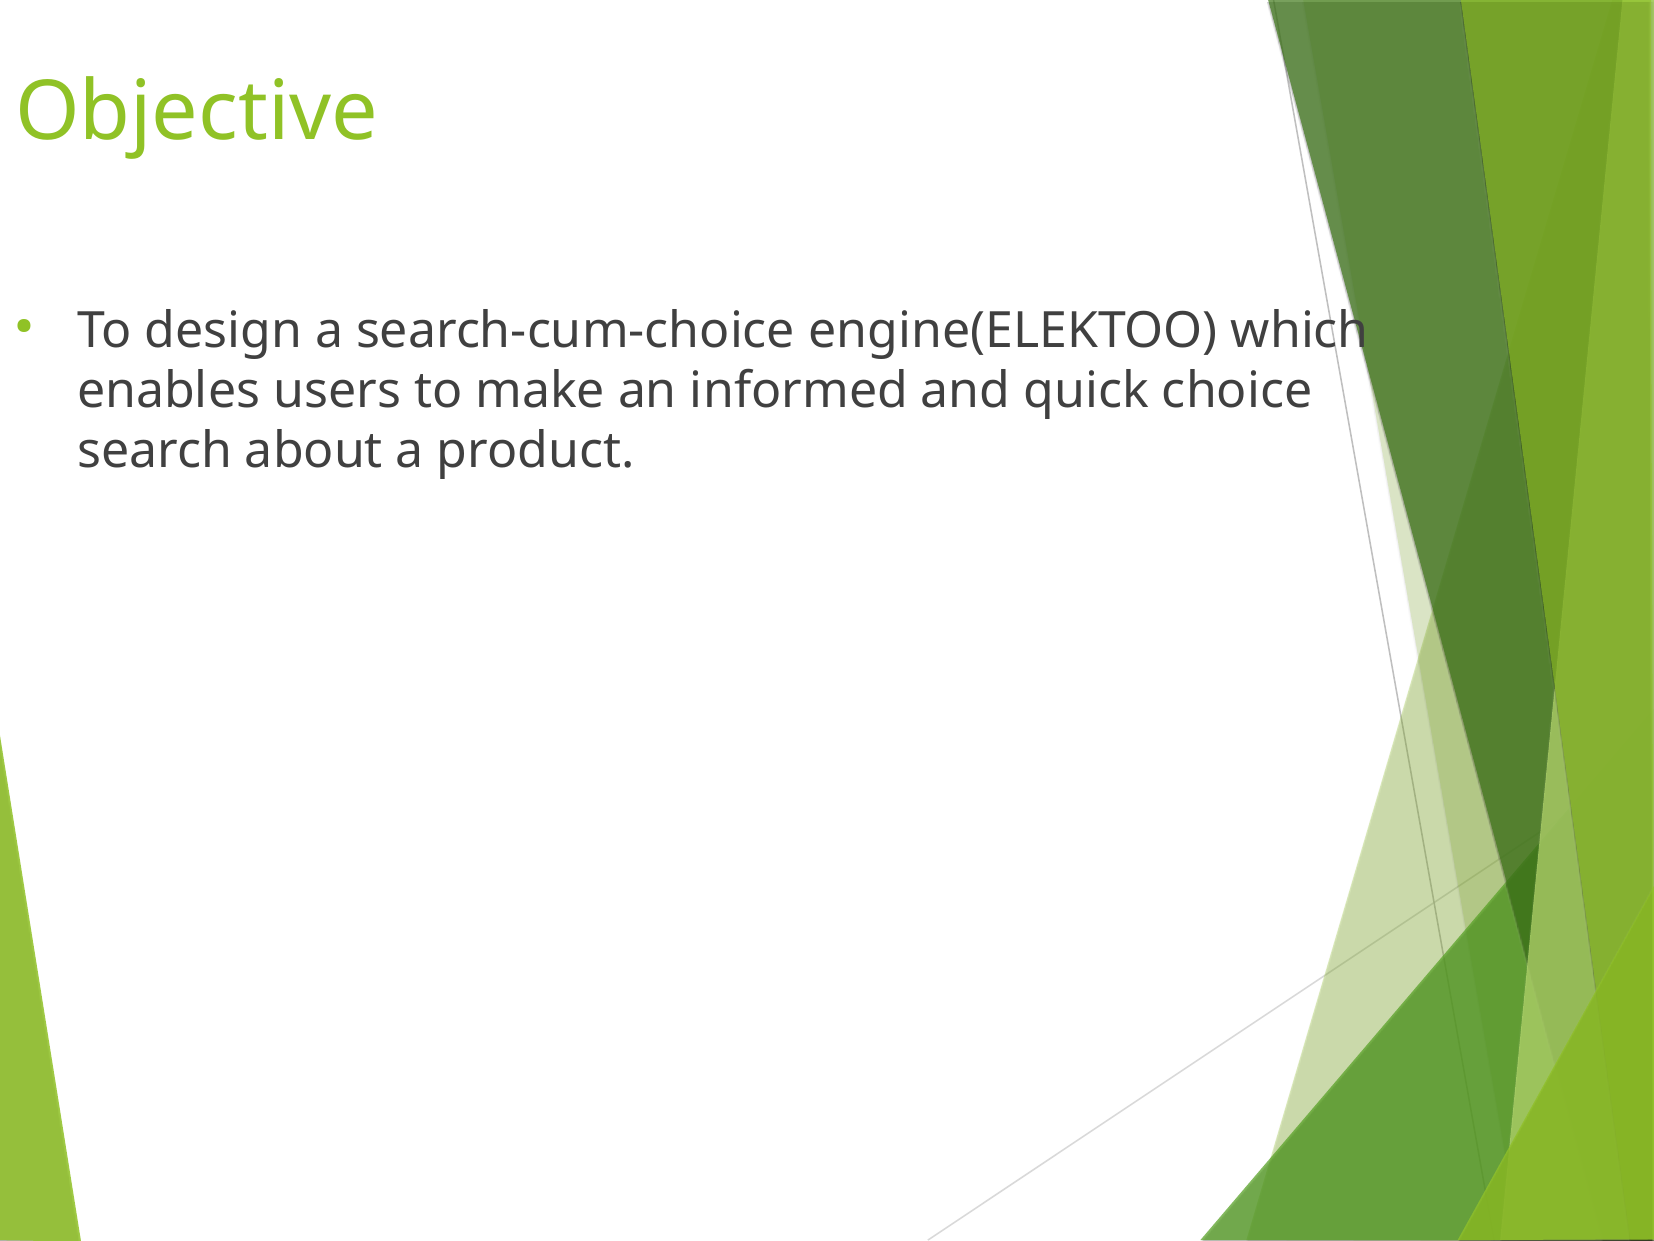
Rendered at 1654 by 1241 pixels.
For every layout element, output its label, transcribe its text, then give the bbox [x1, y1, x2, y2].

list To design a search-cum-choice engine(ELEKTOO) which enables users to make an informed and quick choice search about a product. [0, 290, 1489, 1010]
title Objective [0, 49, 1489, 257]
